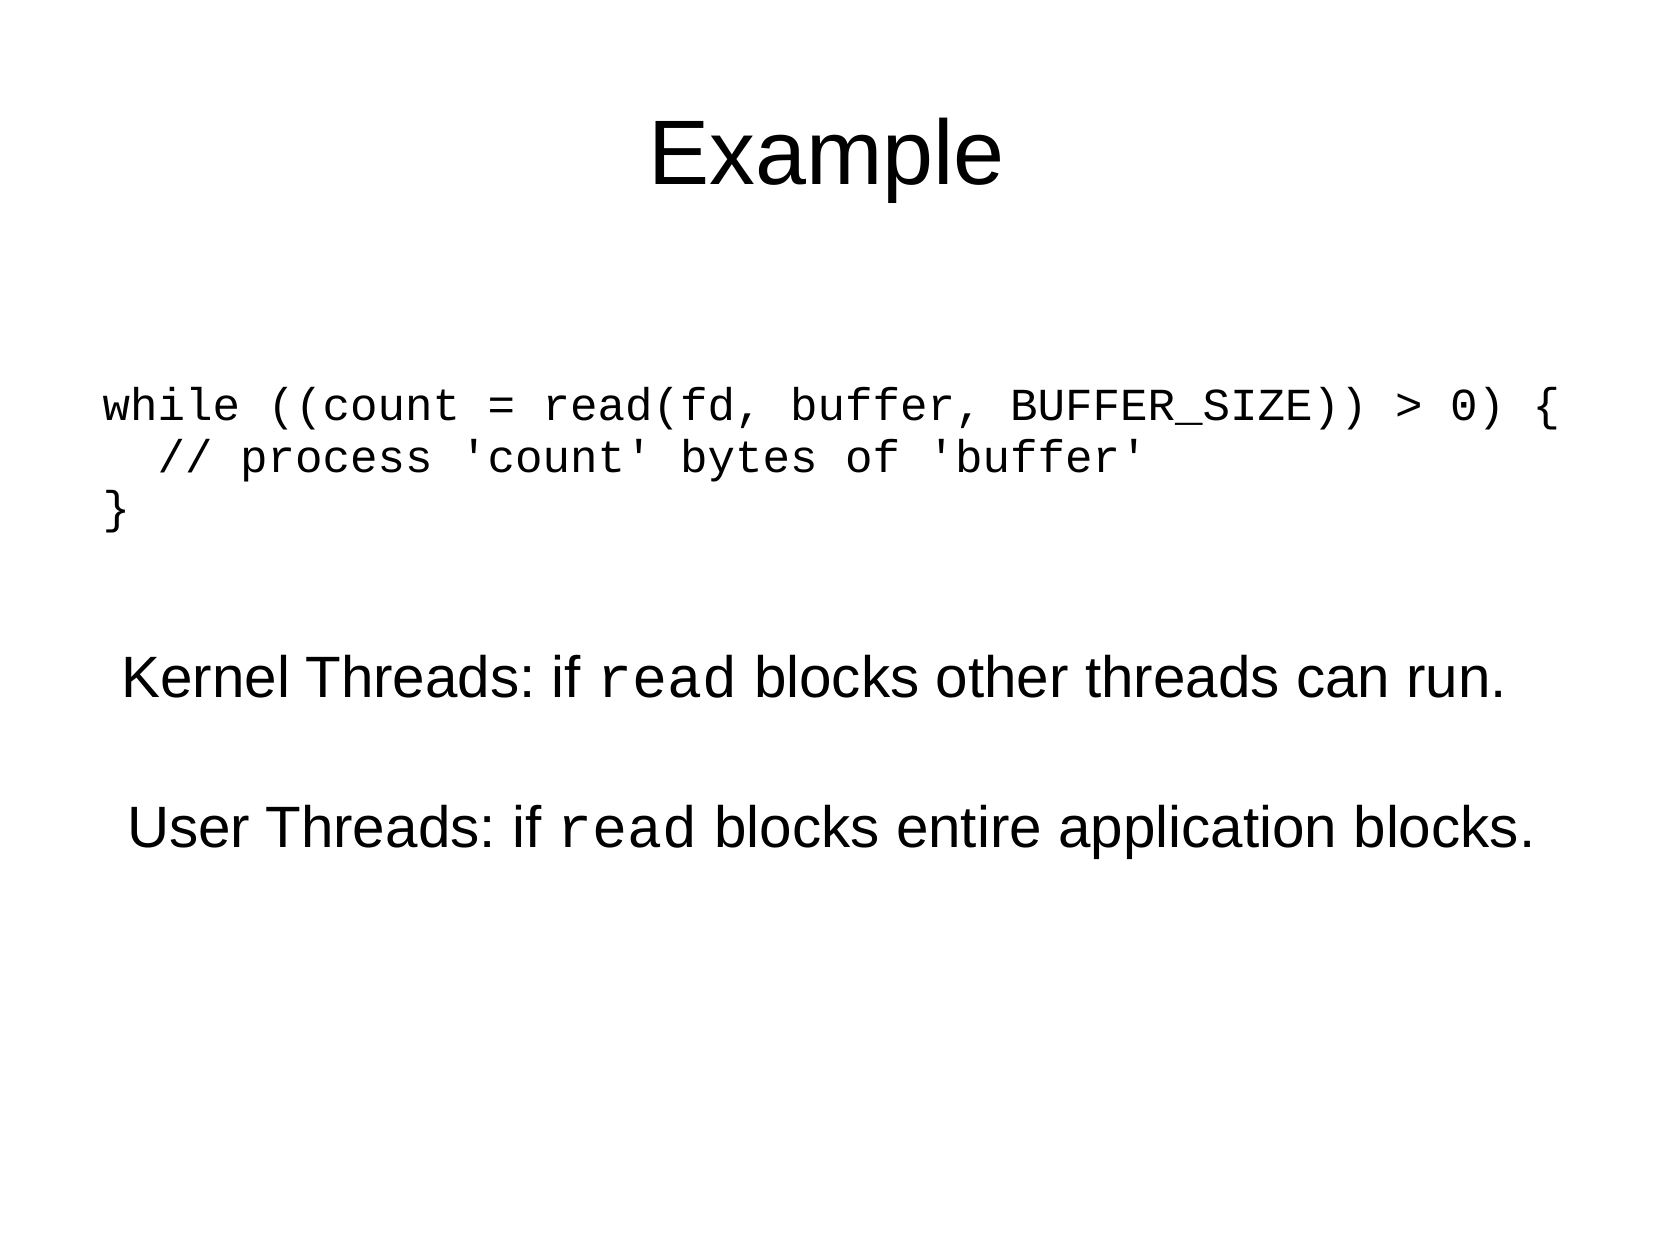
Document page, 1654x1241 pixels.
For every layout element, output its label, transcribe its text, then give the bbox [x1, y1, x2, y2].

title Example [82, 49, 1571, 257]
text_box Kernel Threads: if read blocks other threads can run. [106, 637, 1524, 721]
text_box User Threads: if read blocks entire application blocks. [112, 787, 1552, 871]
text_box while ((count = read(fd, buffer, BUFFER_SIZE)) > 0) { // process 'count' bytes of 'buffer' } [87, 375, 1576, 537]
